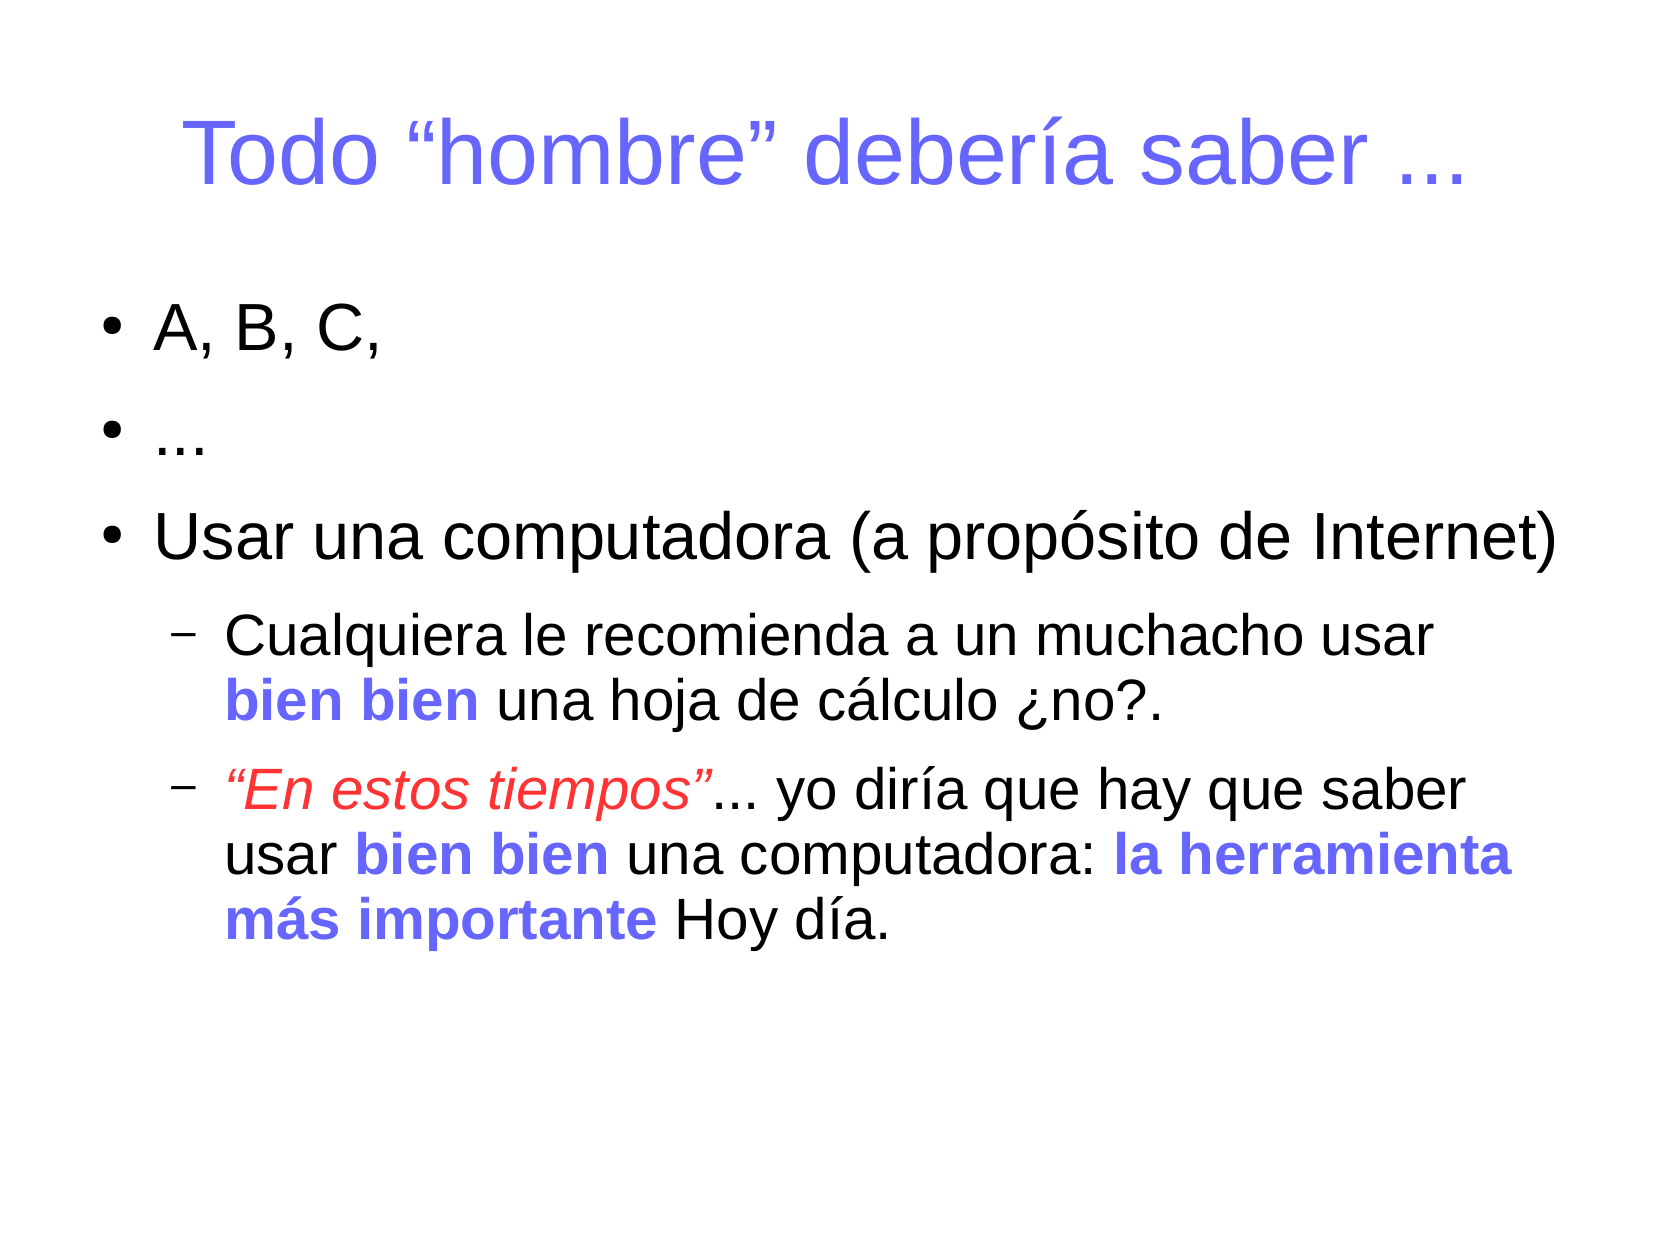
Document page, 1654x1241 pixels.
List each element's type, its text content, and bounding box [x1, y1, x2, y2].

title Todo “hombre” debería saber ... [82, 49, 1571, 257]
list A, B, C, ... Usar una computadora (a propósito de Internet) Cualquiera le recomienda a un muchacho usar bien bien una hoja de cálculo ¿no?. “En estos tiempos”... yo diría que hay que saber usar bien bien una computadora: la herramienta más importante Hoy día. [82, 290, 1571, 1010]
